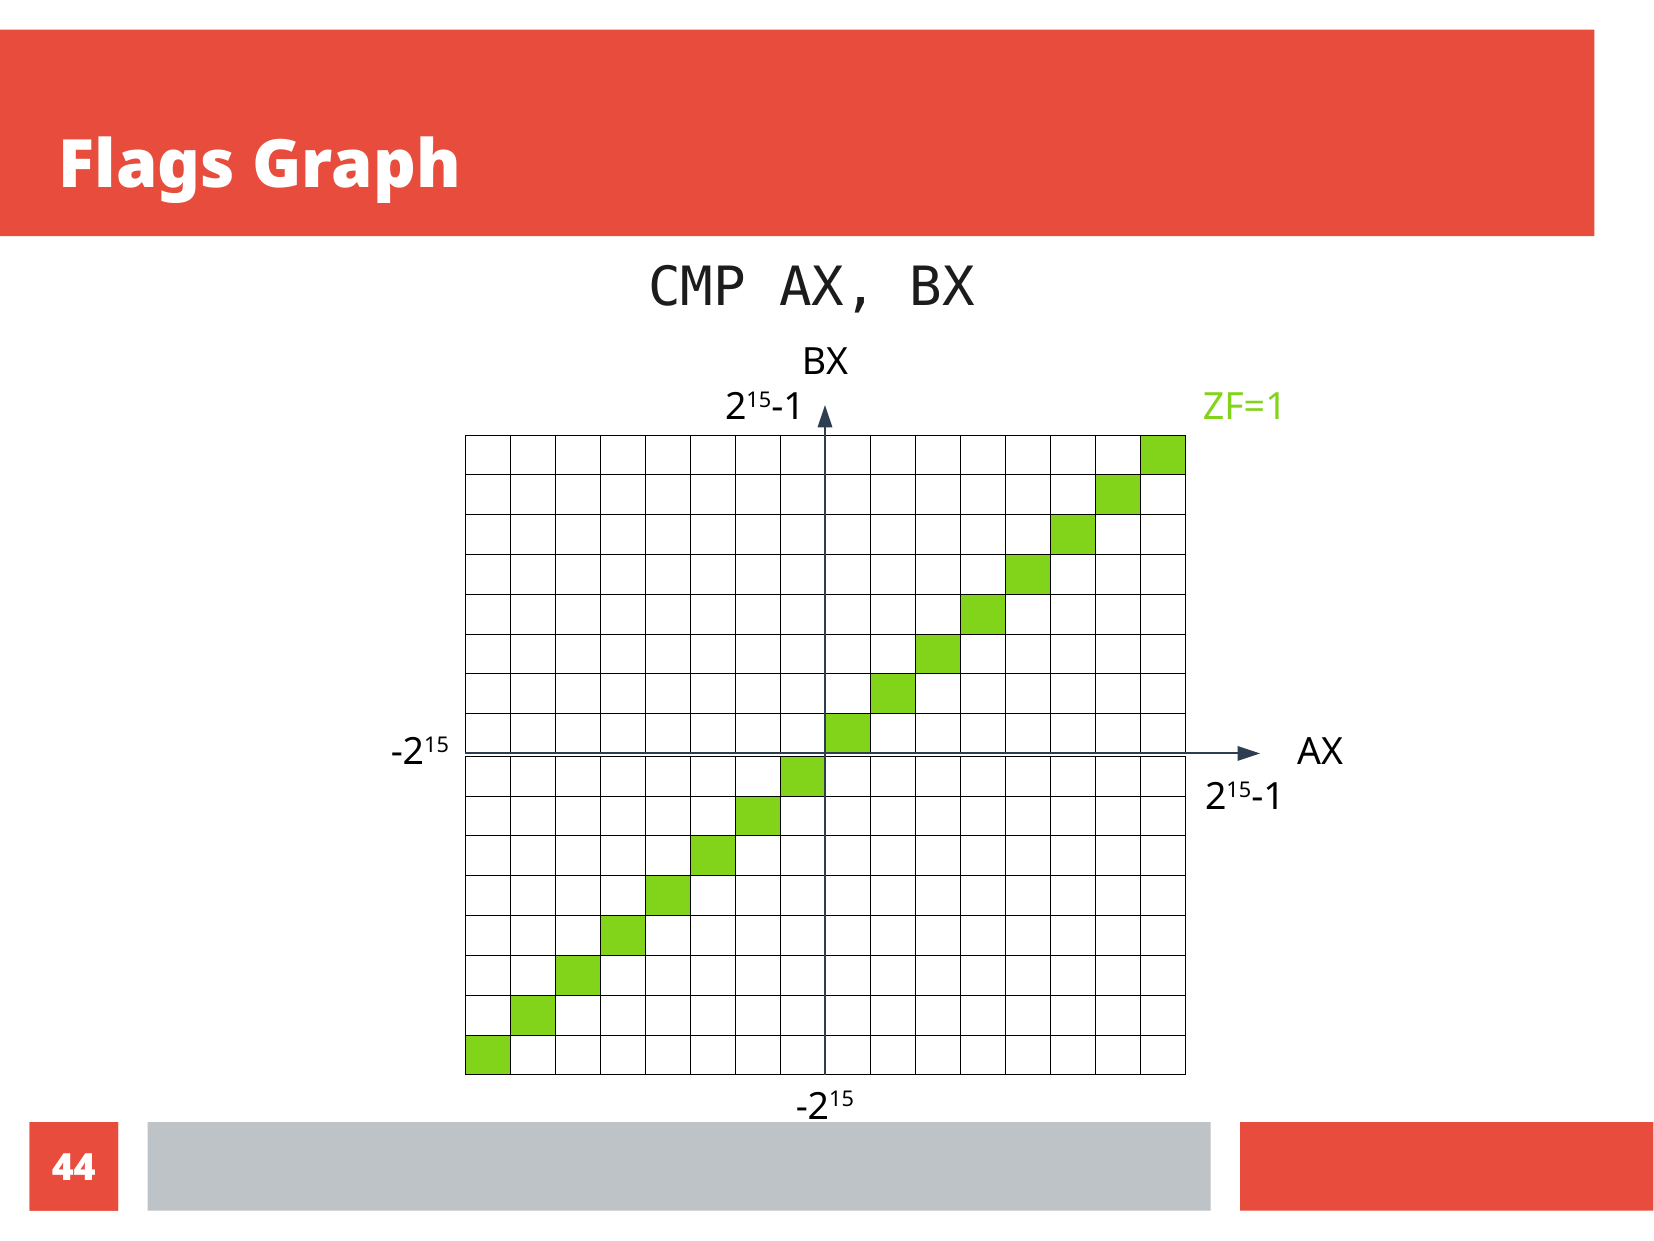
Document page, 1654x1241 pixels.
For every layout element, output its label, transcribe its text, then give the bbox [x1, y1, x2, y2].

text_box 215-1 [1200, 765, 1291, 826]
text_box [826, 435, 1186, 752]
title Flags Graph [59, 59, 1595, 207]
text_box -215 [375, 720, 466, 781]
text_box 215-1 [720, 375, 811, 436]
text_box -215 [780, 1074, 871, 1135]
list CMP AX, BX [59, 255, 1565, 351]
text_box [465, 756, 824, 1075]
text_box BX [780, 330, 871, 391]
text_box AX [1275, 720, 1366, 781]
text_box ZF=1 [1200, 375, 1291, 436]
